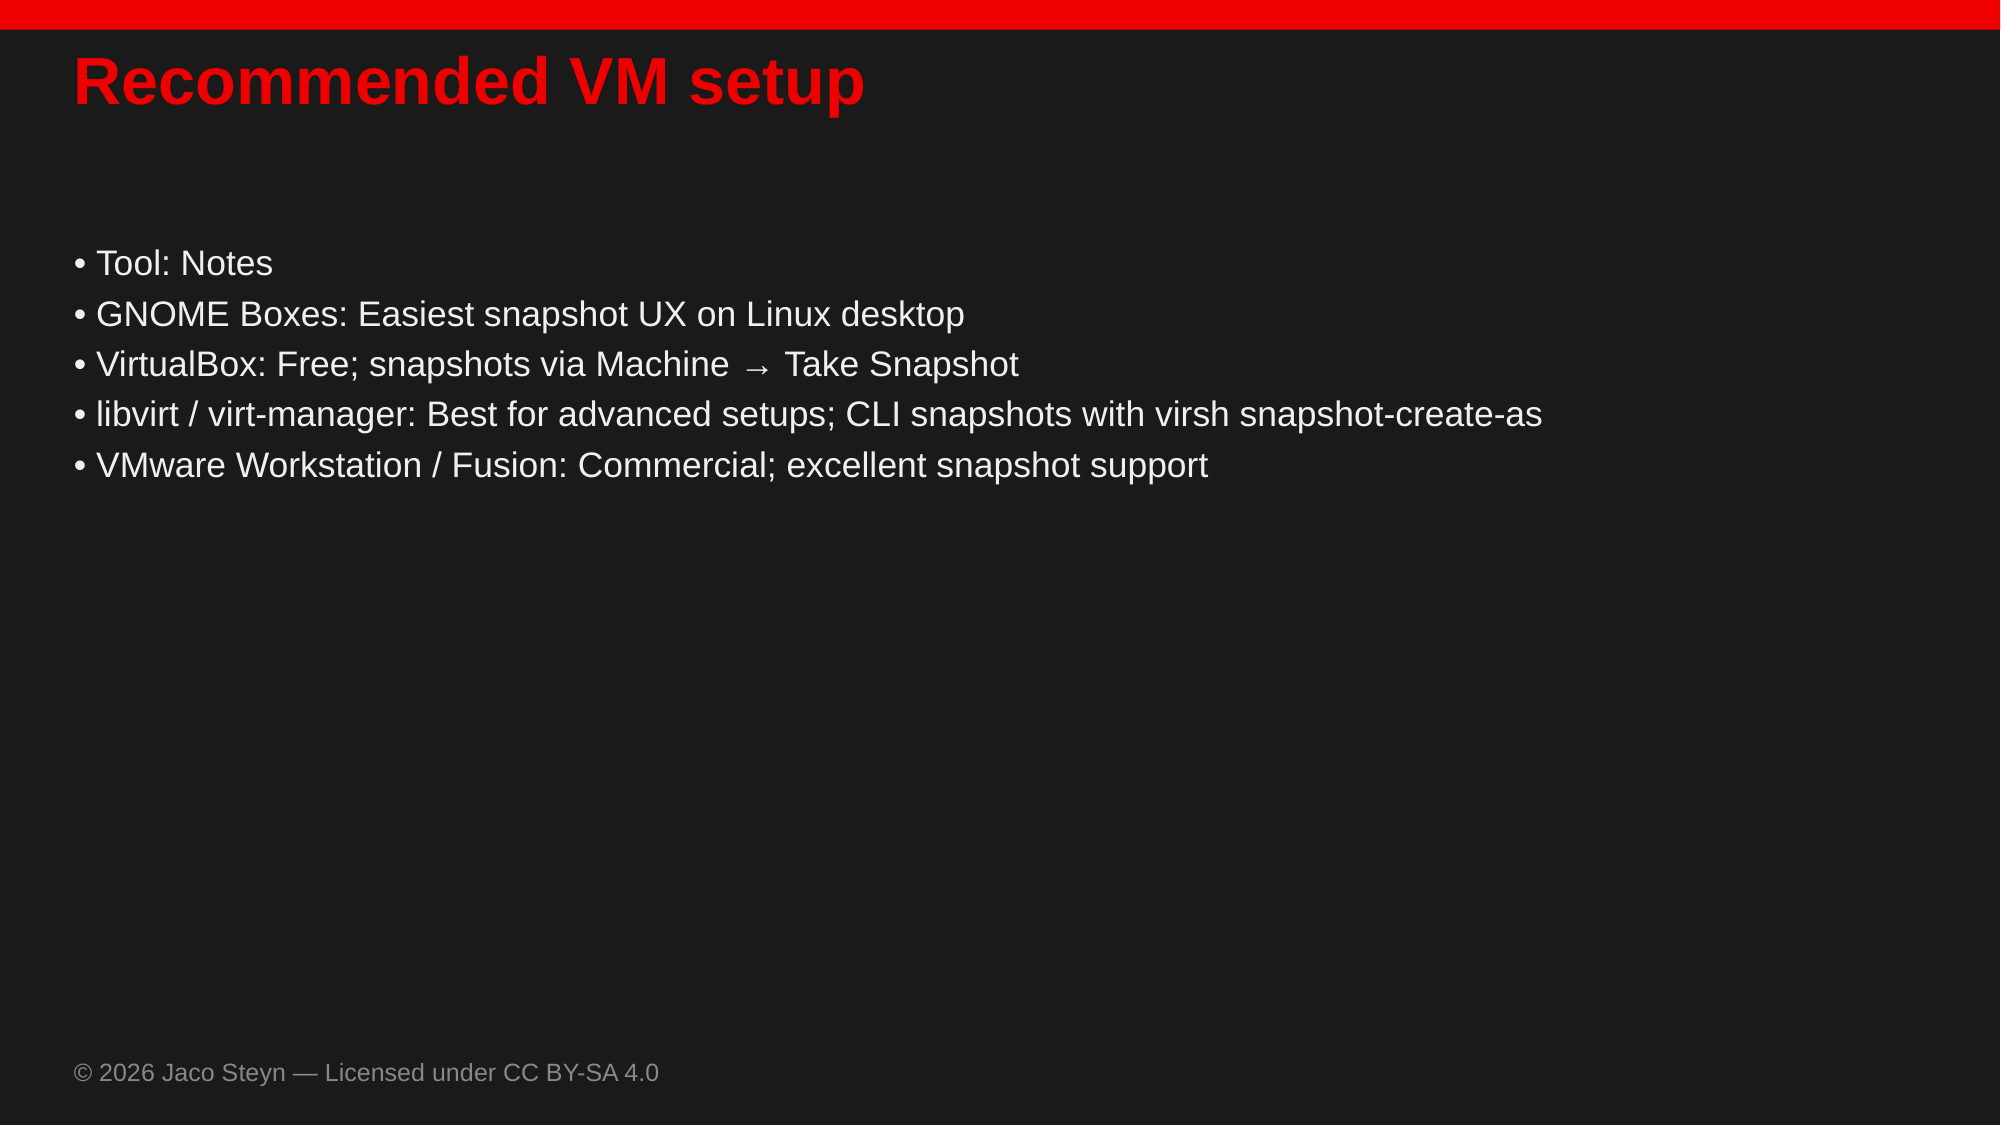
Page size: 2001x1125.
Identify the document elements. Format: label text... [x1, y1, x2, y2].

text_box © 2026 Jaco Steyn — Licensed under CC BY-SA 4.0 [59, 1051, 1942, 1093]
text_box Recommended VM setup [59, 36, 1942, 208]
text_box • Tool: Notes • GNOME Boxes: Easiest snapshot UX on Linux desktop • VirtualBox: Free; snapshots via Machine → Take Snapshot • libvirt / virt-manager: Best for advanced setups; CLI snapshots with virsh snapshot-create-as • VMware Workstation / Fusion: Commercial; excellent snapshot support [59, 236, 1942, 1037]
text_box [0, 0, 2001, 30]
